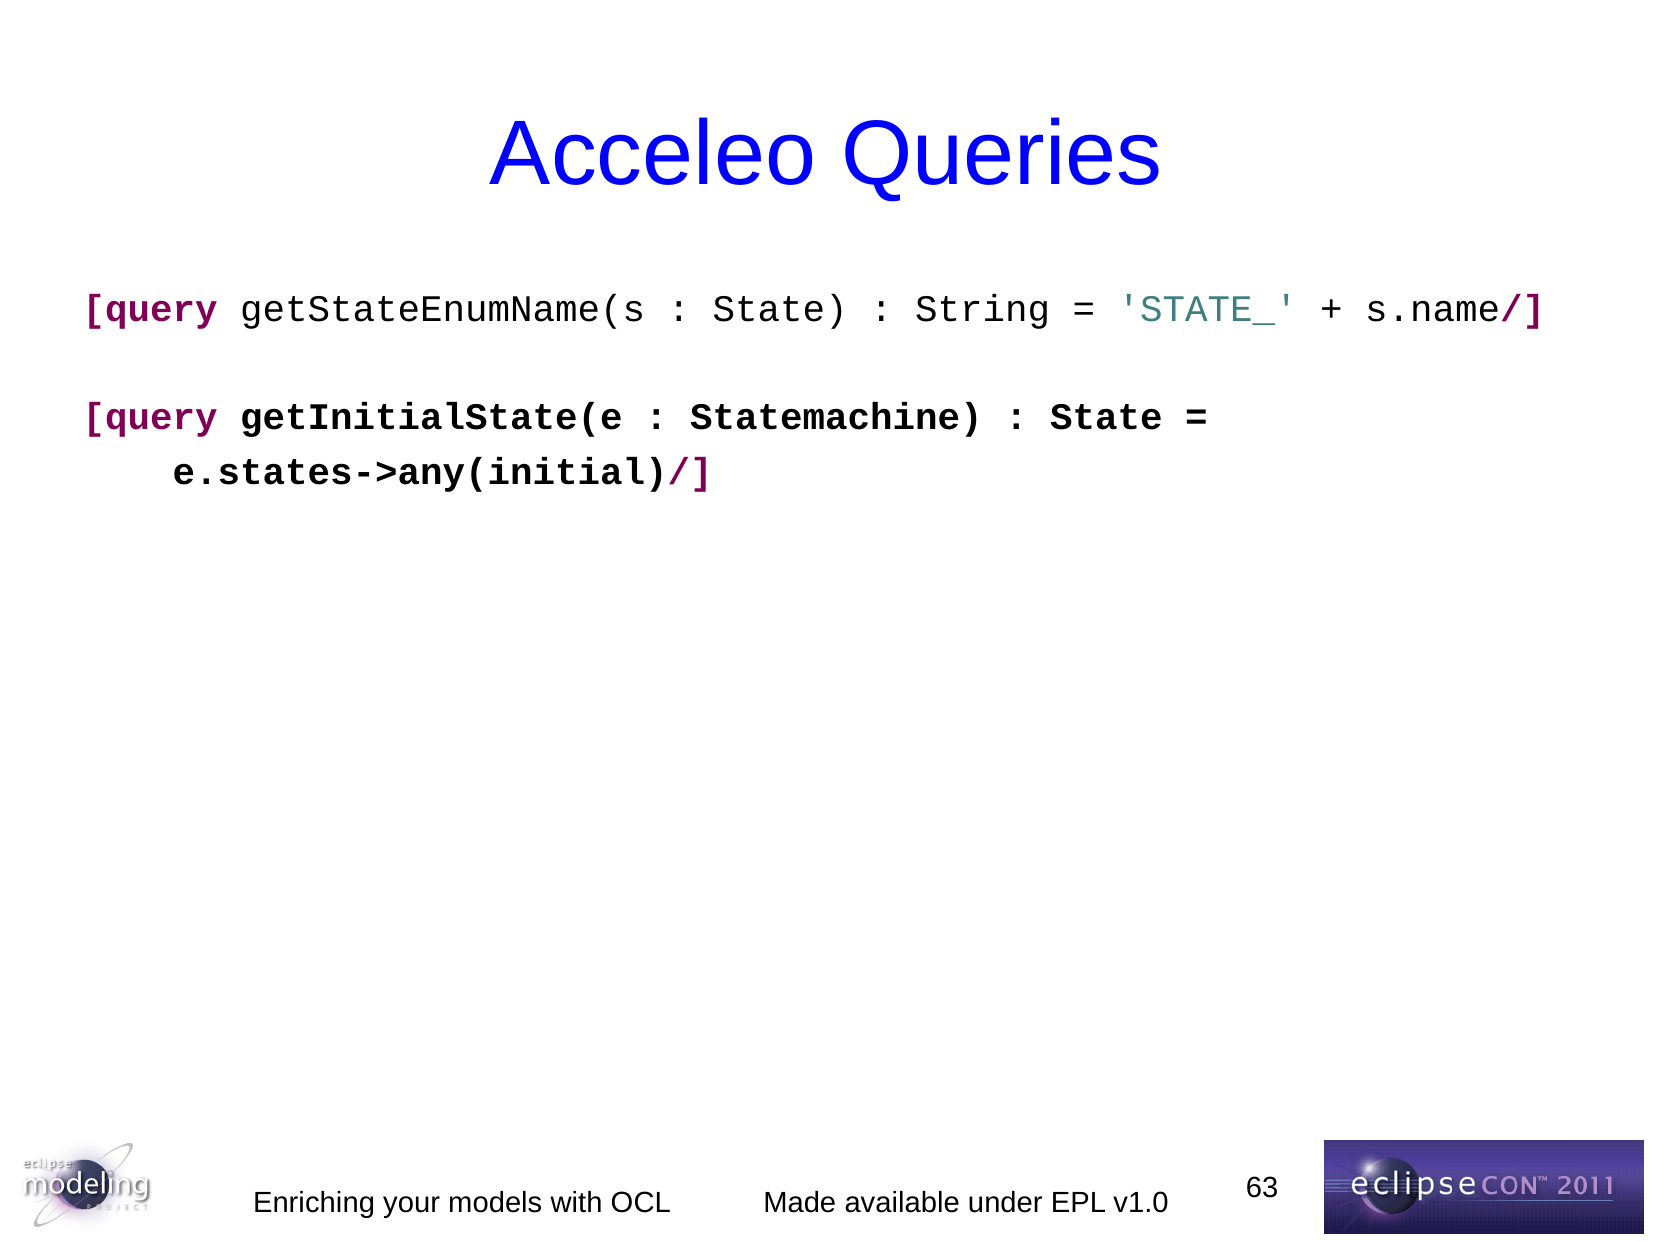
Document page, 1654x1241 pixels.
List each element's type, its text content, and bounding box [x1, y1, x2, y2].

title Acceleo Queries [82, 56, 1571, 250]
list [query getStateEnumName(s : State) : String = 'STATE_' + s.name/] [query getInitialState(e : Statemachine) : State = e.states->any(initial)/] [82, 290, 1571, 1094]
picture [1324, 1140, 1644, 1234]
picture [9, 1136, 156, 1235]
